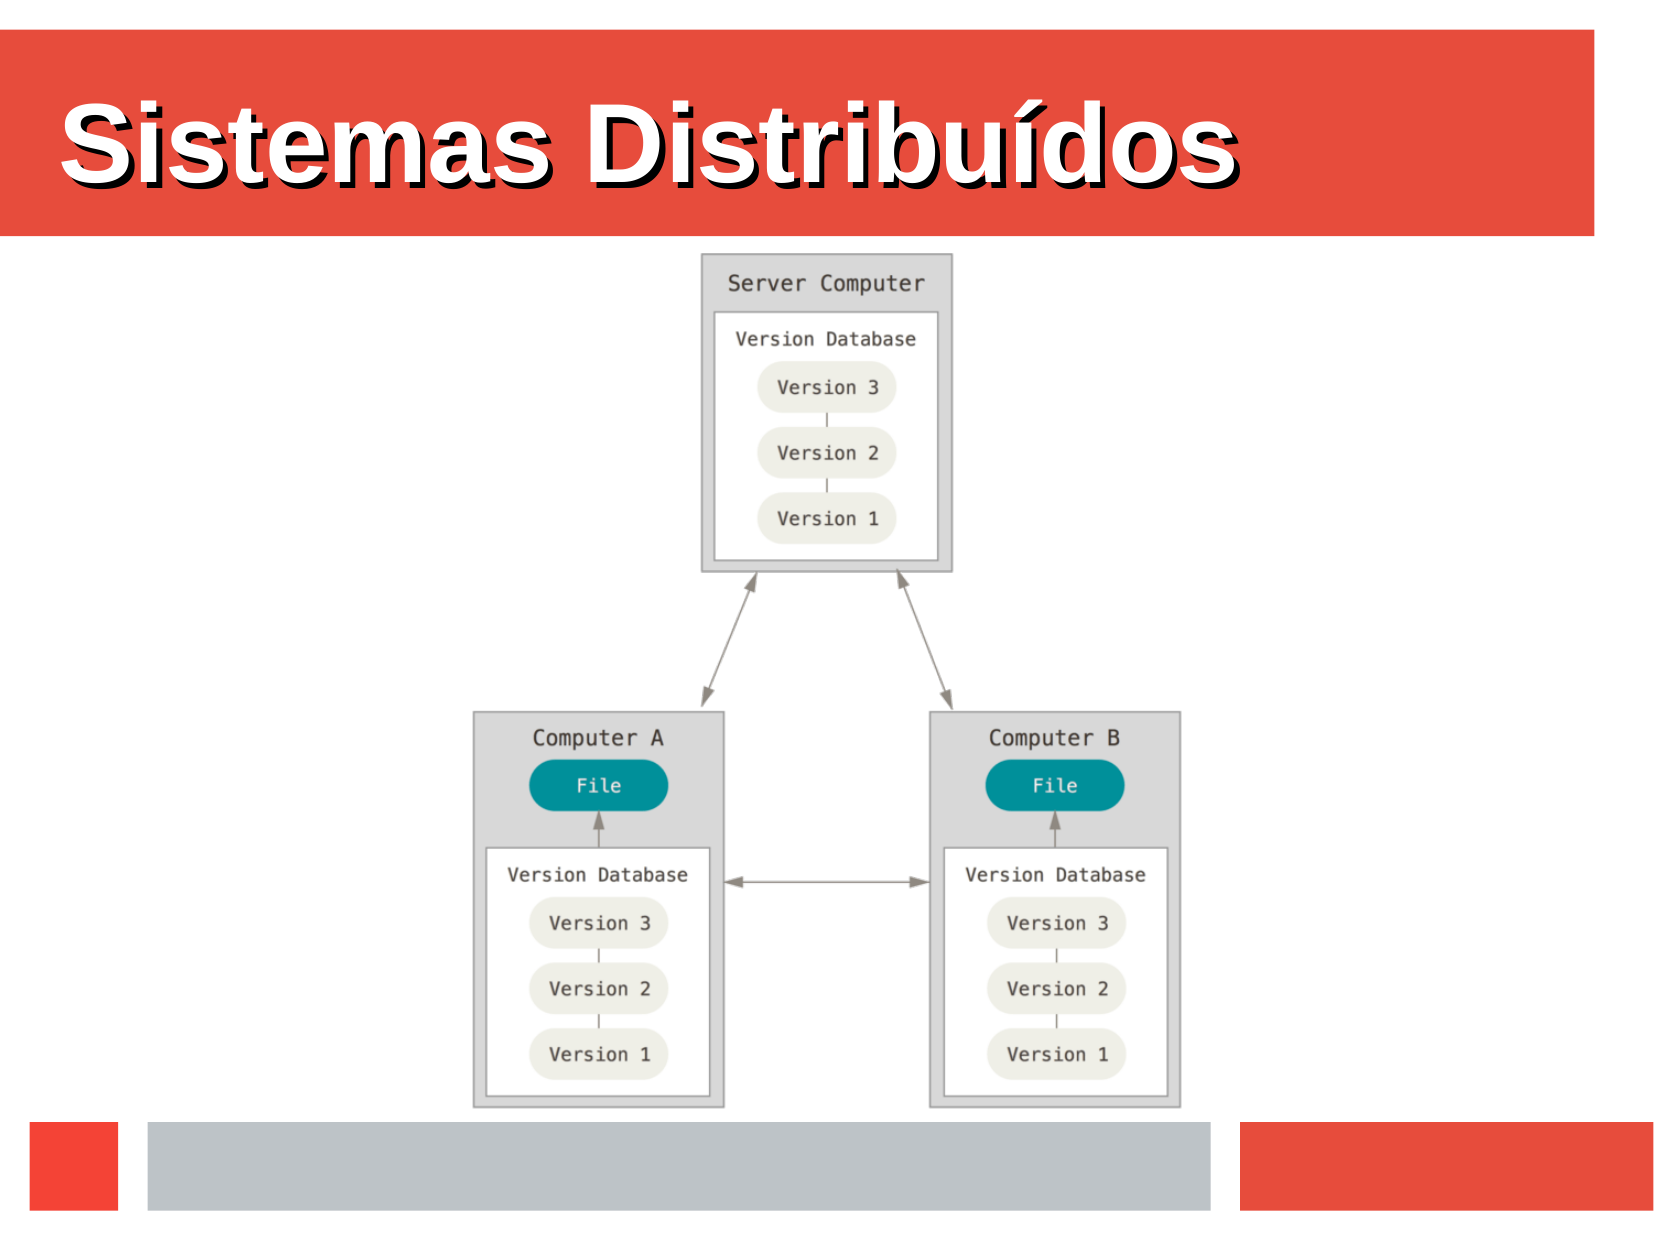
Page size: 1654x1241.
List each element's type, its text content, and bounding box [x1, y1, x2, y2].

picture [459, 241, 1195, 1123]
title Sistemas Distribuídos [59, 59, 1595, 207]
